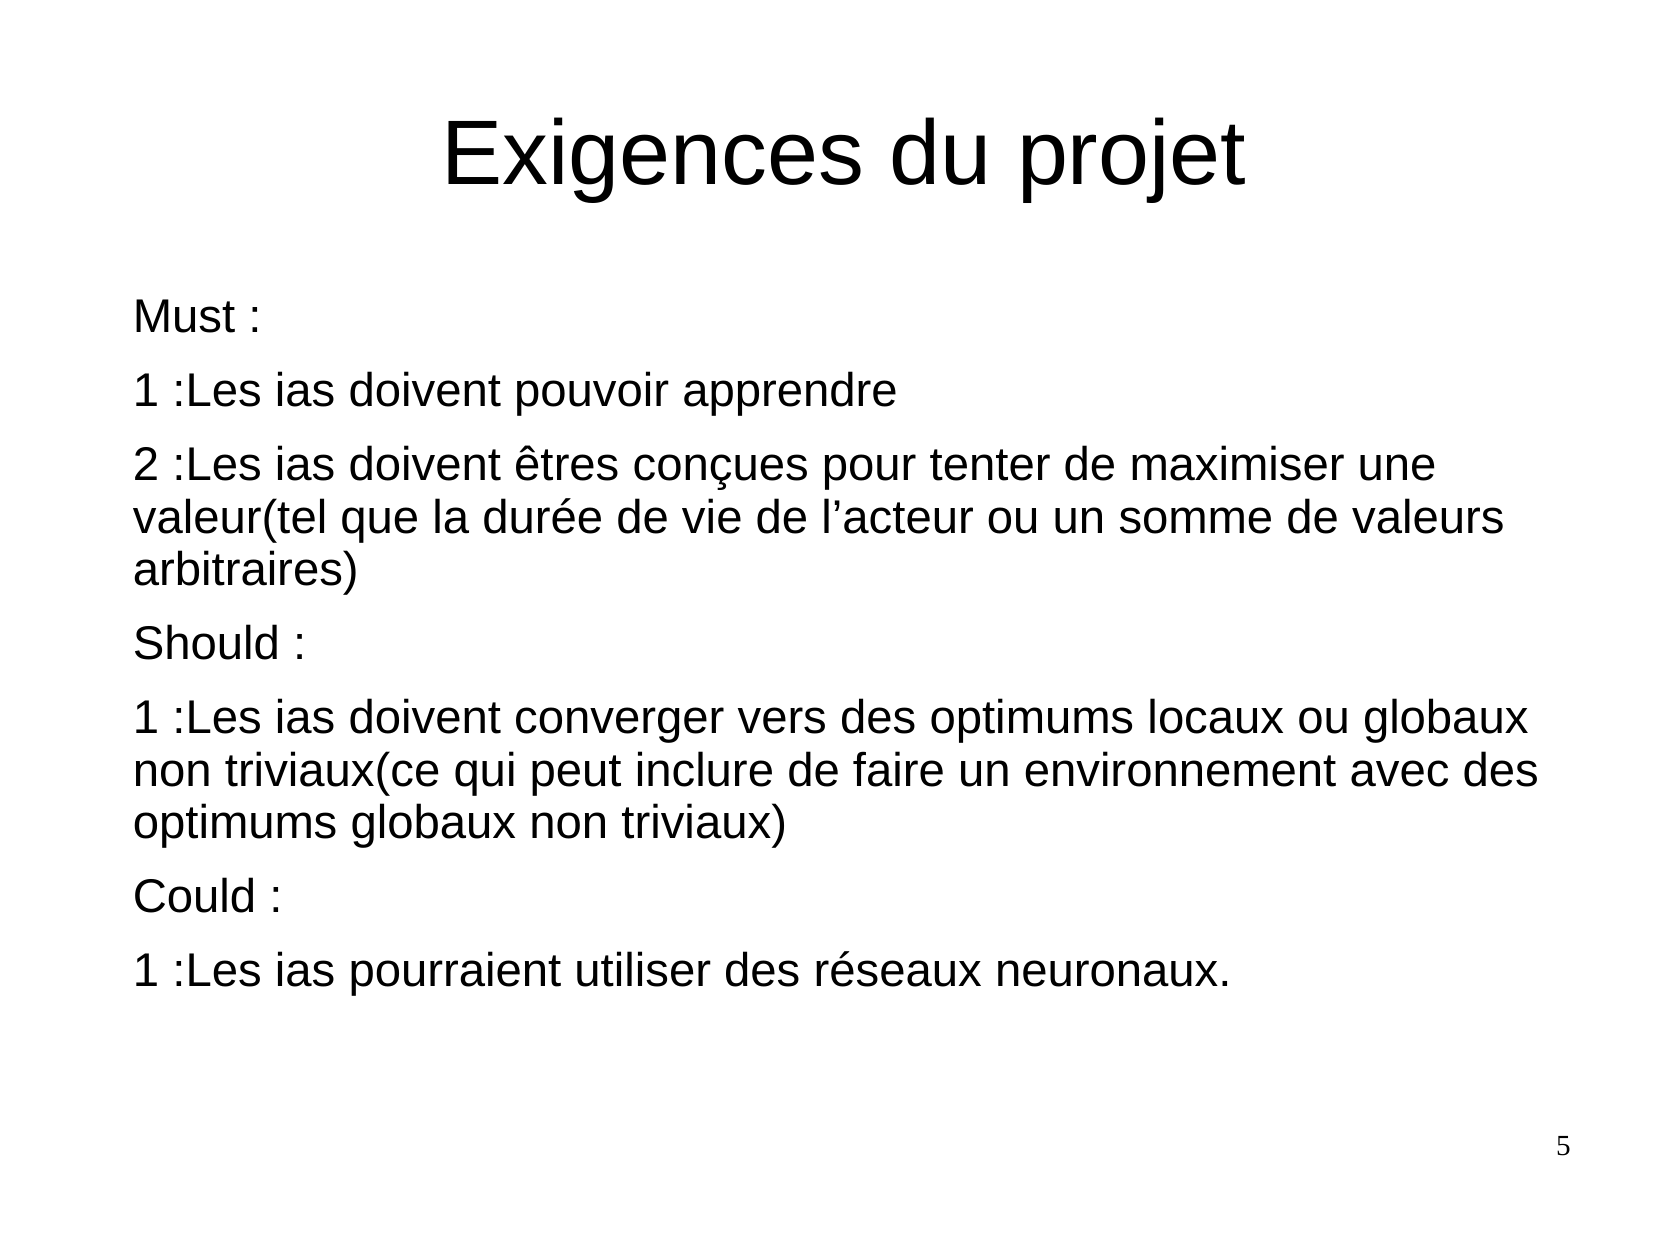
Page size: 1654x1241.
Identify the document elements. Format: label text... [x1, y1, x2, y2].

list Must : 1 :Les ias doivent pouvoir apprendre 2 :Les ias doivent êtres conçues pour tenter de maximiser une valeur(tel que la durée de vie de l’acteur ou un somme de valeurs arbitraires) Should : 1 :Les ias doivent converger vers des optimums locaux ou globaux non triviaux(ce qui peut inclure de faire un environnement avec des optimums globaux non triviaux) Could : 1 :Les ias pourraient utiliser des réseaux neuronaux. [82, 290, 1571, 1010]
title Exigences du projet [82, 49, 1571, 257]
